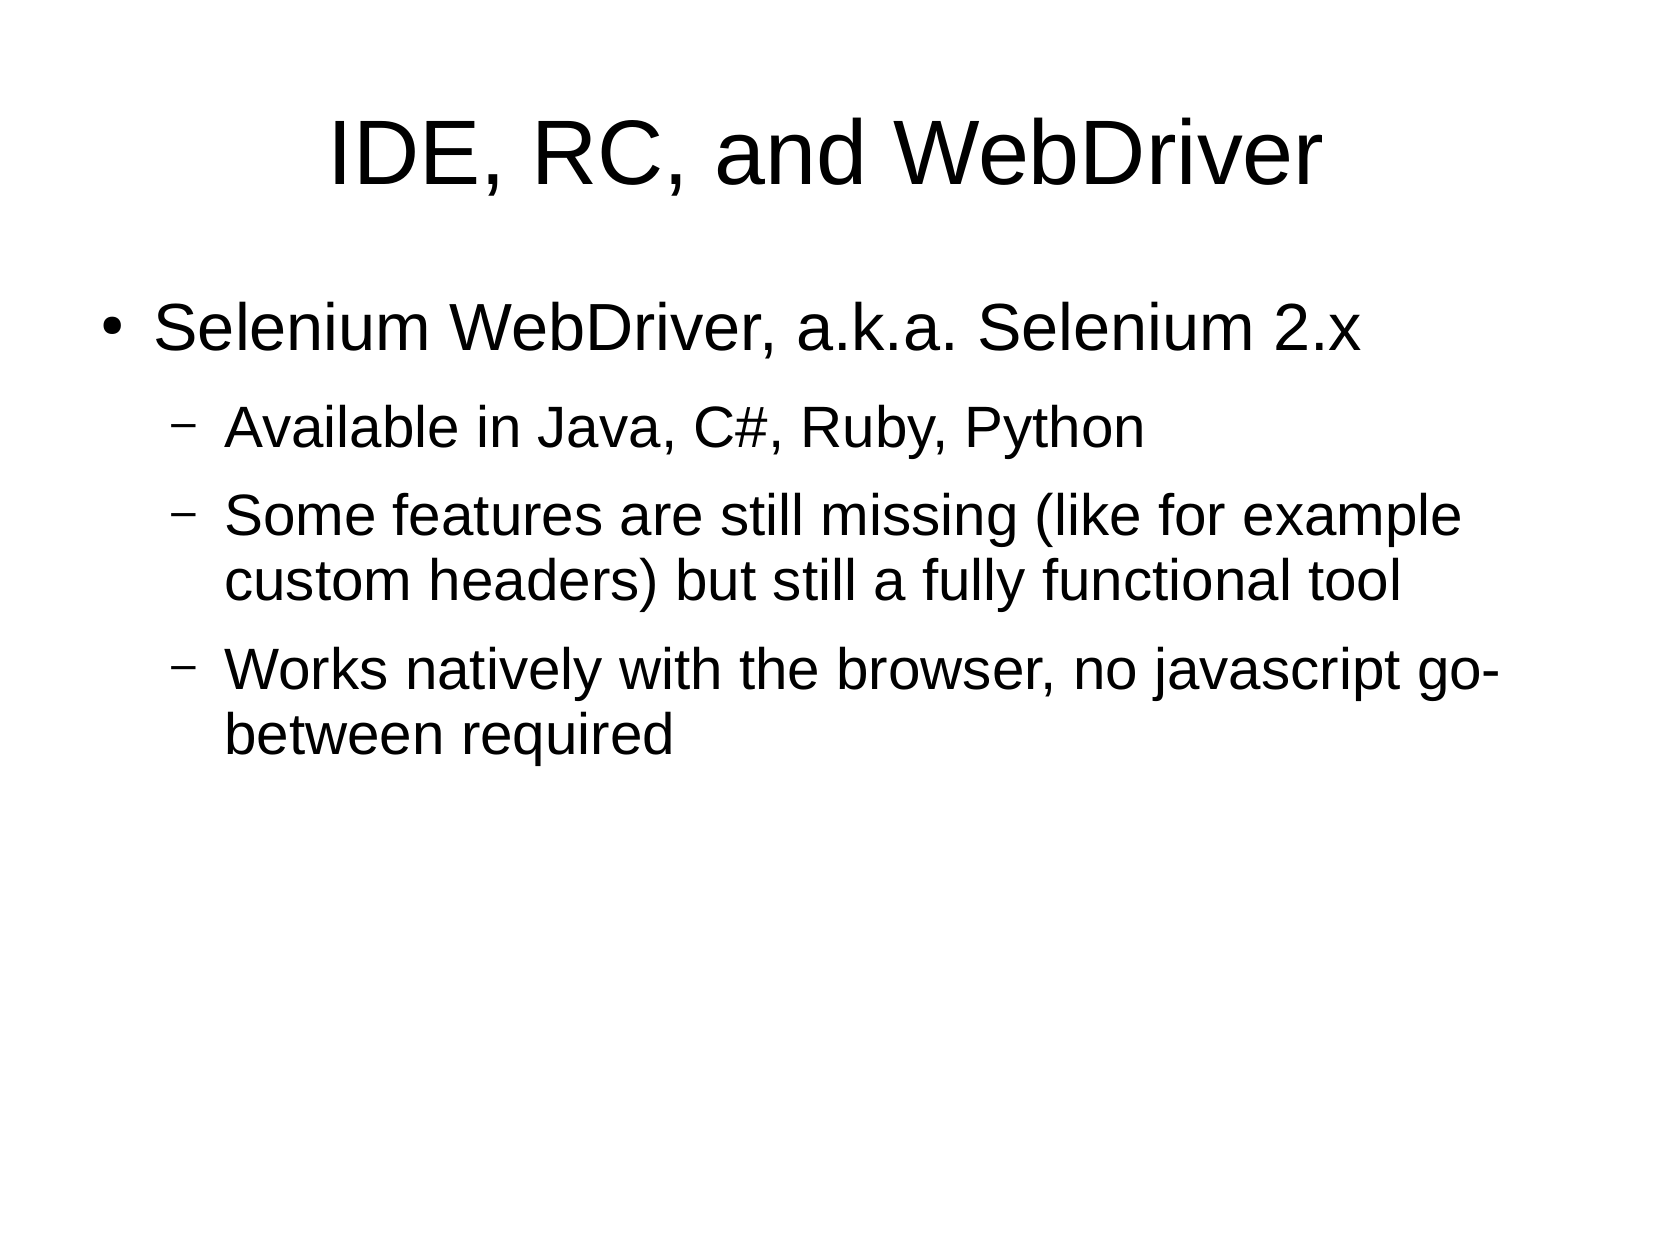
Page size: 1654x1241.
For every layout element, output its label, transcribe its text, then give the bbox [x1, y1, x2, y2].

list Selenium WebDriver, a.k.a. Selenium 2.x Available in Java, C#, Ruby, Python Some features are still missing (like for example custom headers) but still a fully functional tool Works natively with the browser, no javascript go-between required [82, 290, 1538, 1010]
title IDE, RC, and WebDriver [82, 49, 1571, 257]
